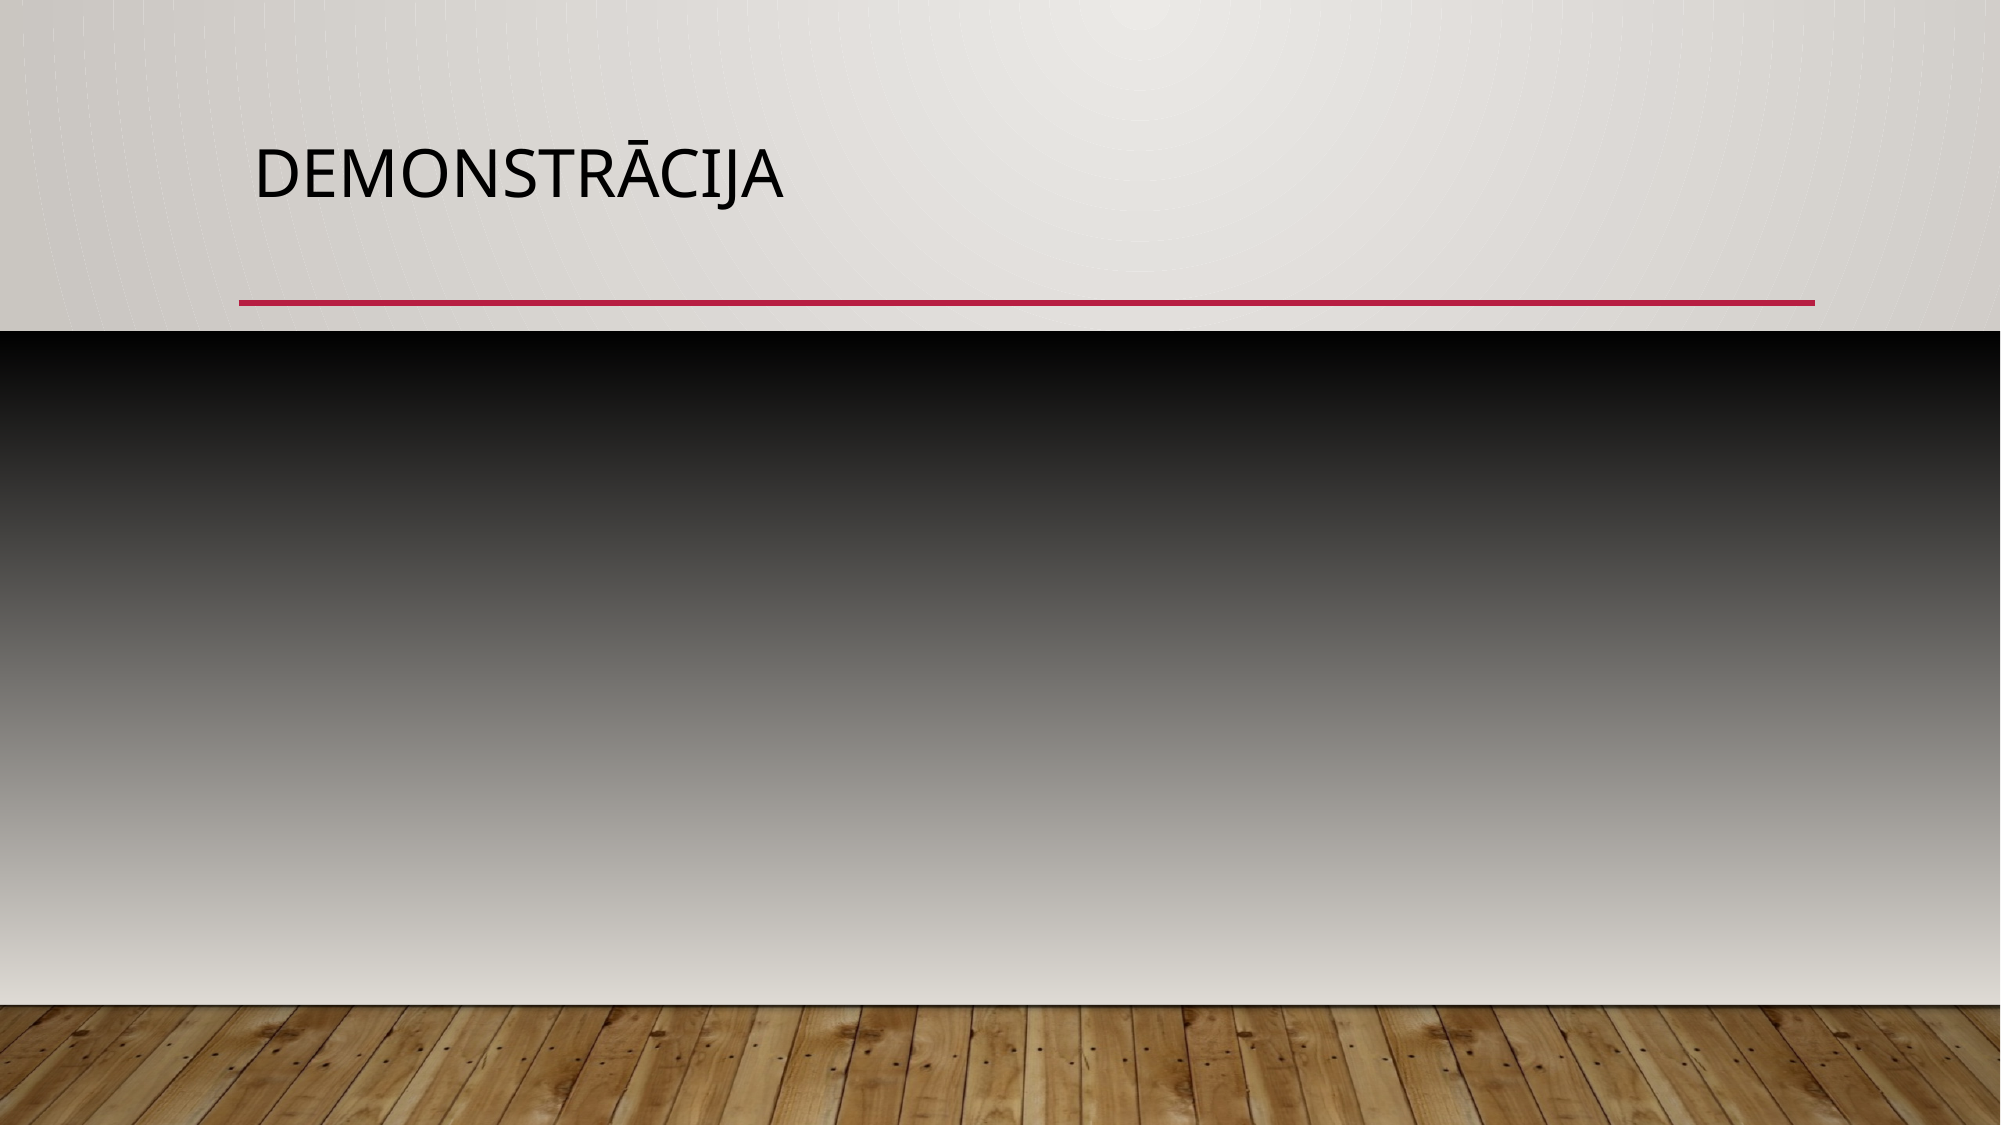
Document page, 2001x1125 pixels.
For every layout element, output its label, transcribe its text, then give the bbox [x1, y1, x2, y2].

title Demonstrācija [238, 131, 1814, 305]
